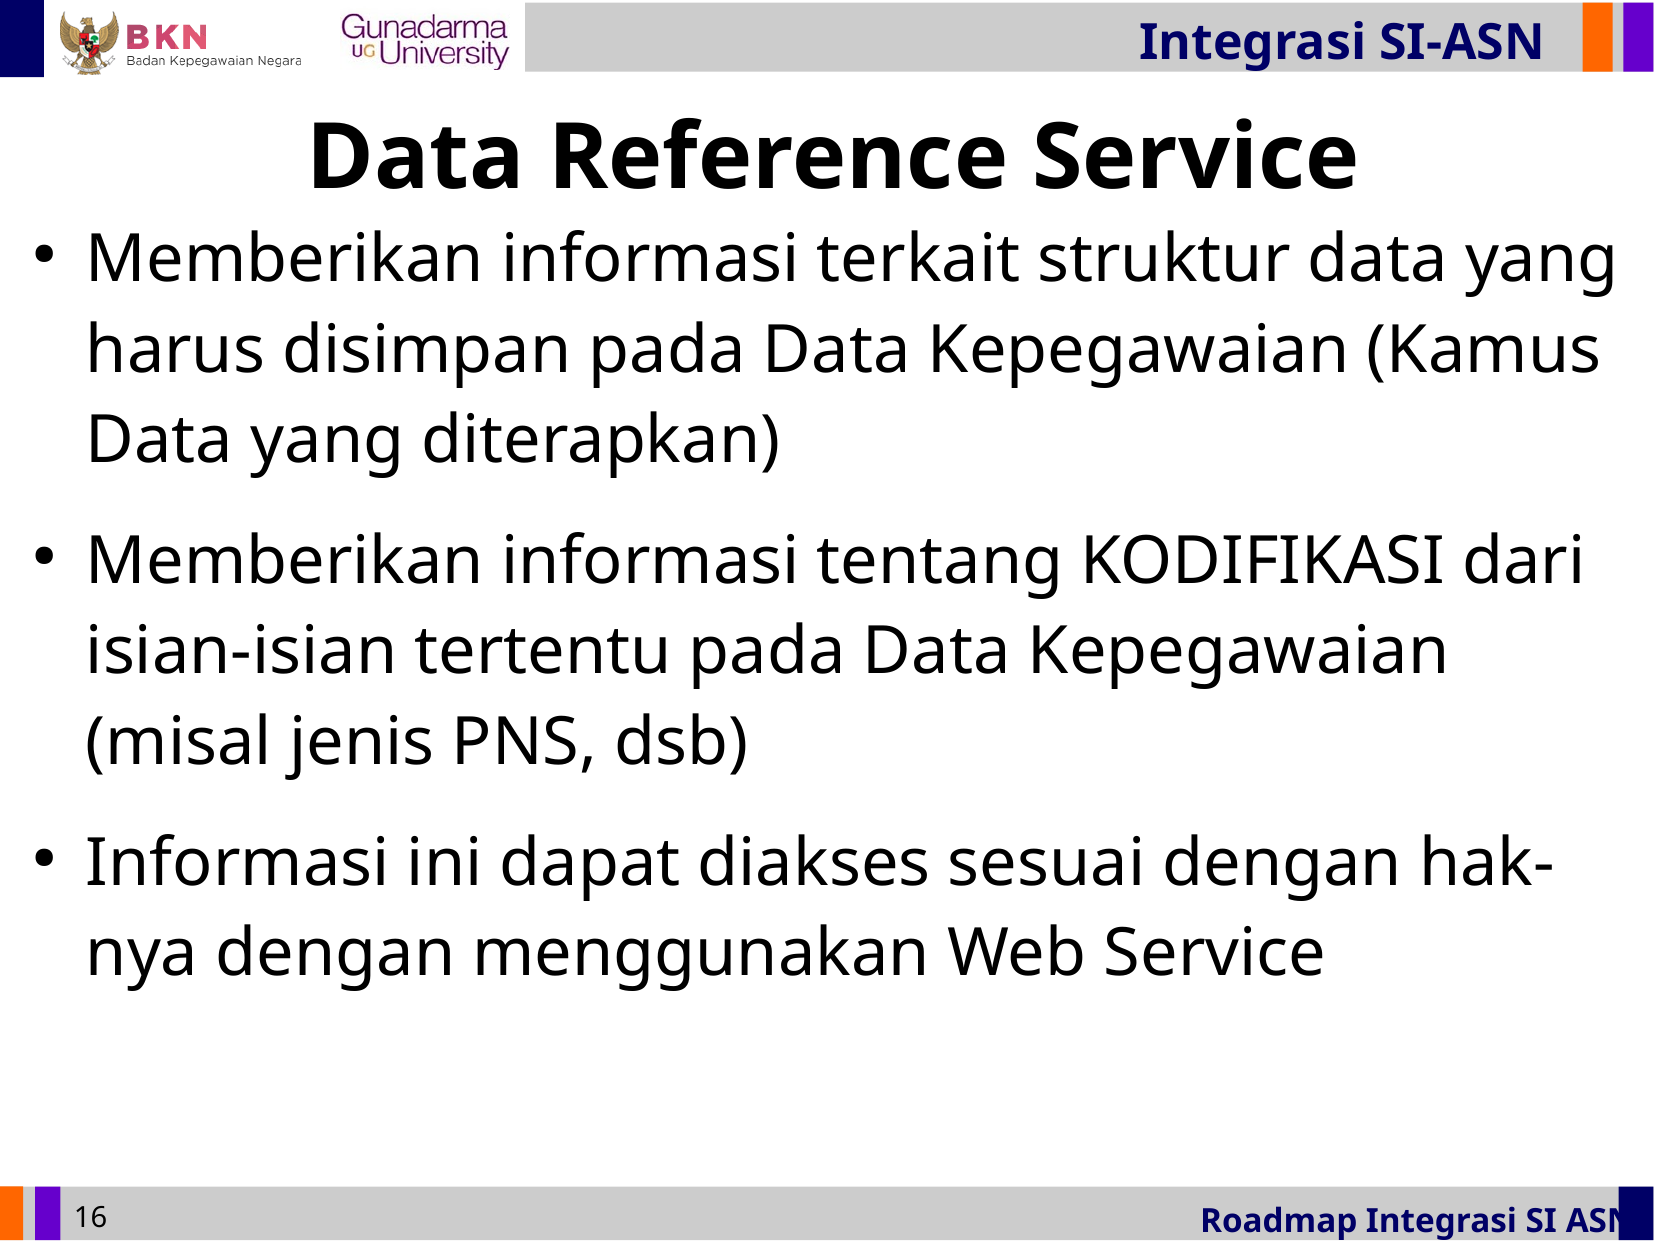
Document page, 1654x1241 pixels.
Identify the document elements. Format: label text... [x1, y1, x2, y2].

picture [60, 11, 301, 75]
title Data Reference Service [77, 90, 1591, 210]
picture [340, 0, 510, 70]
list Memberikan informasi terkait struktur data yang harus disimpan pada Data Kepegawaian (Kamus Data yang diterapkan) Memberikan informasi tentang KODIFIKASI dari isian-isian tertentu pada Data Kepegawaian (misal jenis PNS, dsb) Informasi ini dapat diakses sesuai dengan hak-nya dengan menggunakan Web Service [14, 210, 1630, 1176]
